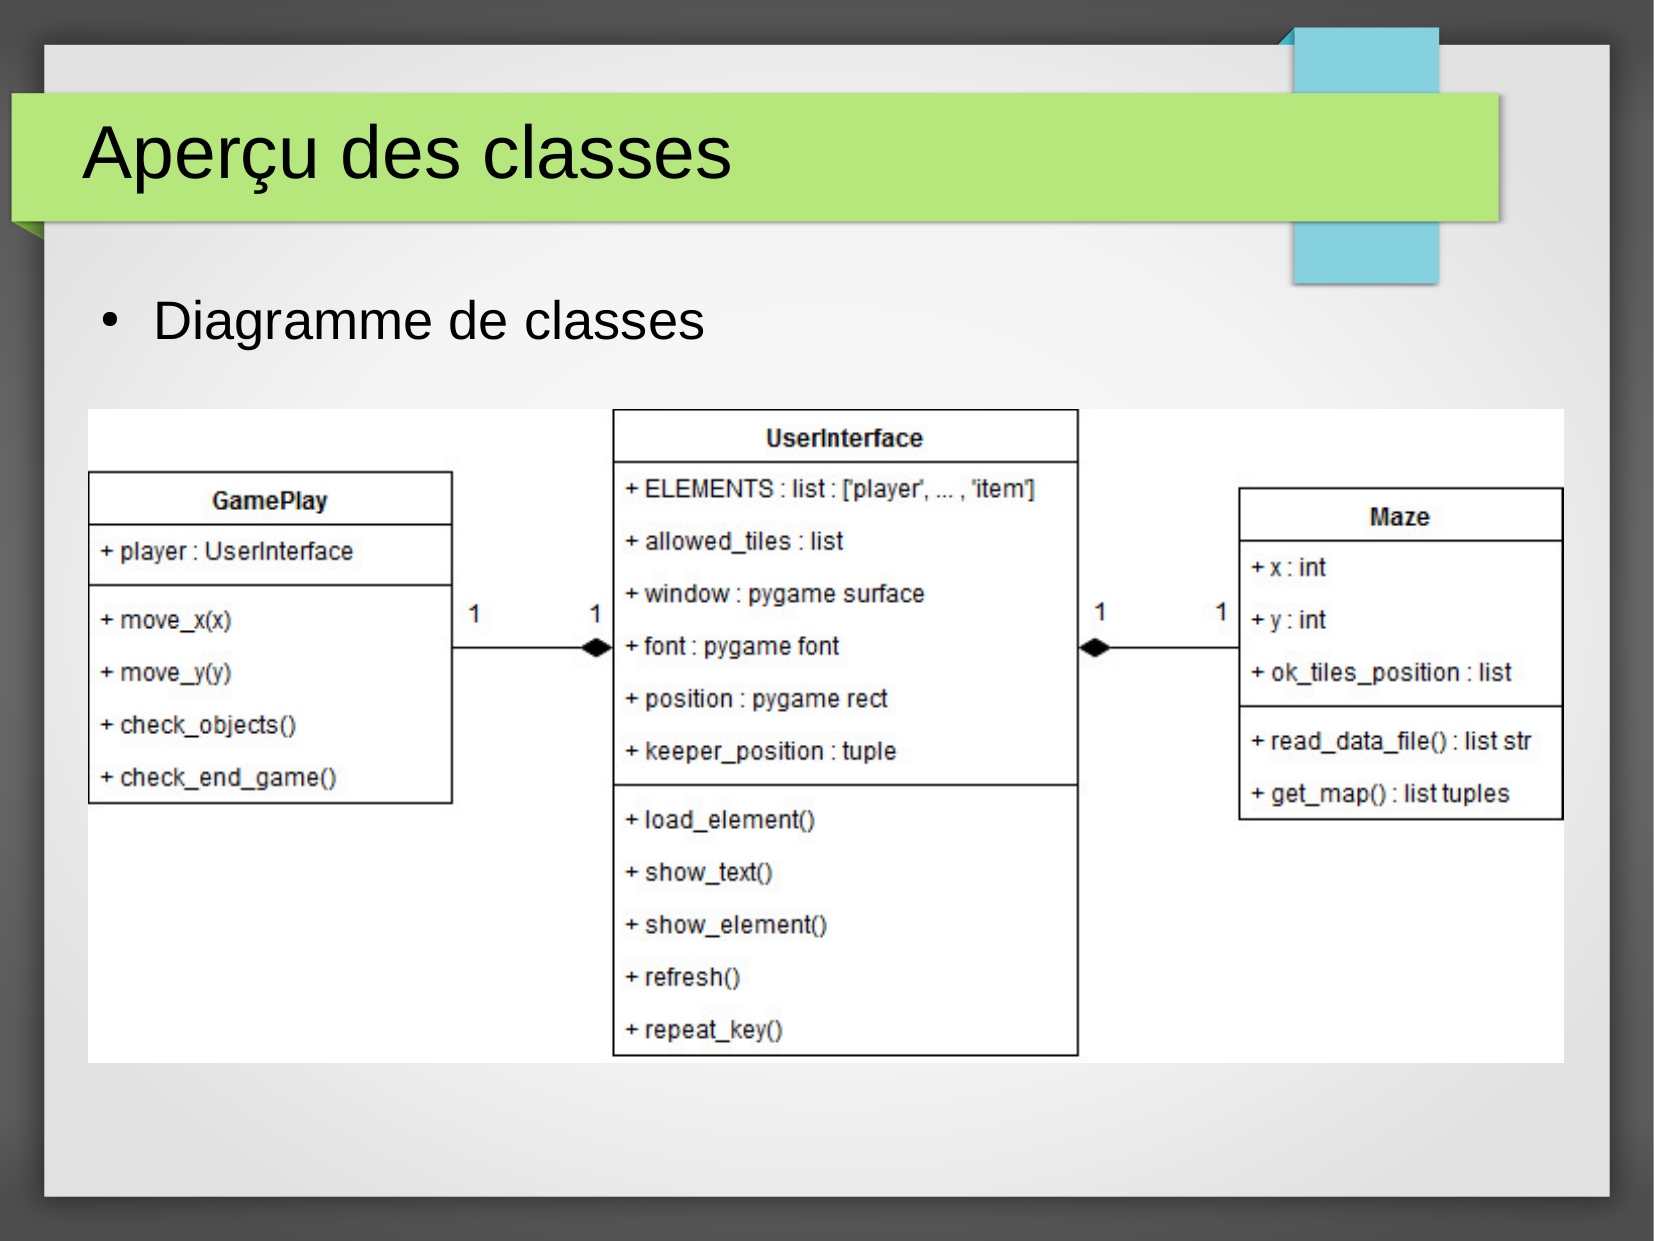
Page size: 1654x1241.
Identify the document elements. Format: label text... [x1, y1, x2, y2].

title Aperçu des classes [82, 49, 1571, 257]
list Diagramme de classes [82, 290, 1571, 1010]
picture [0, 0, 1654, 1241]
